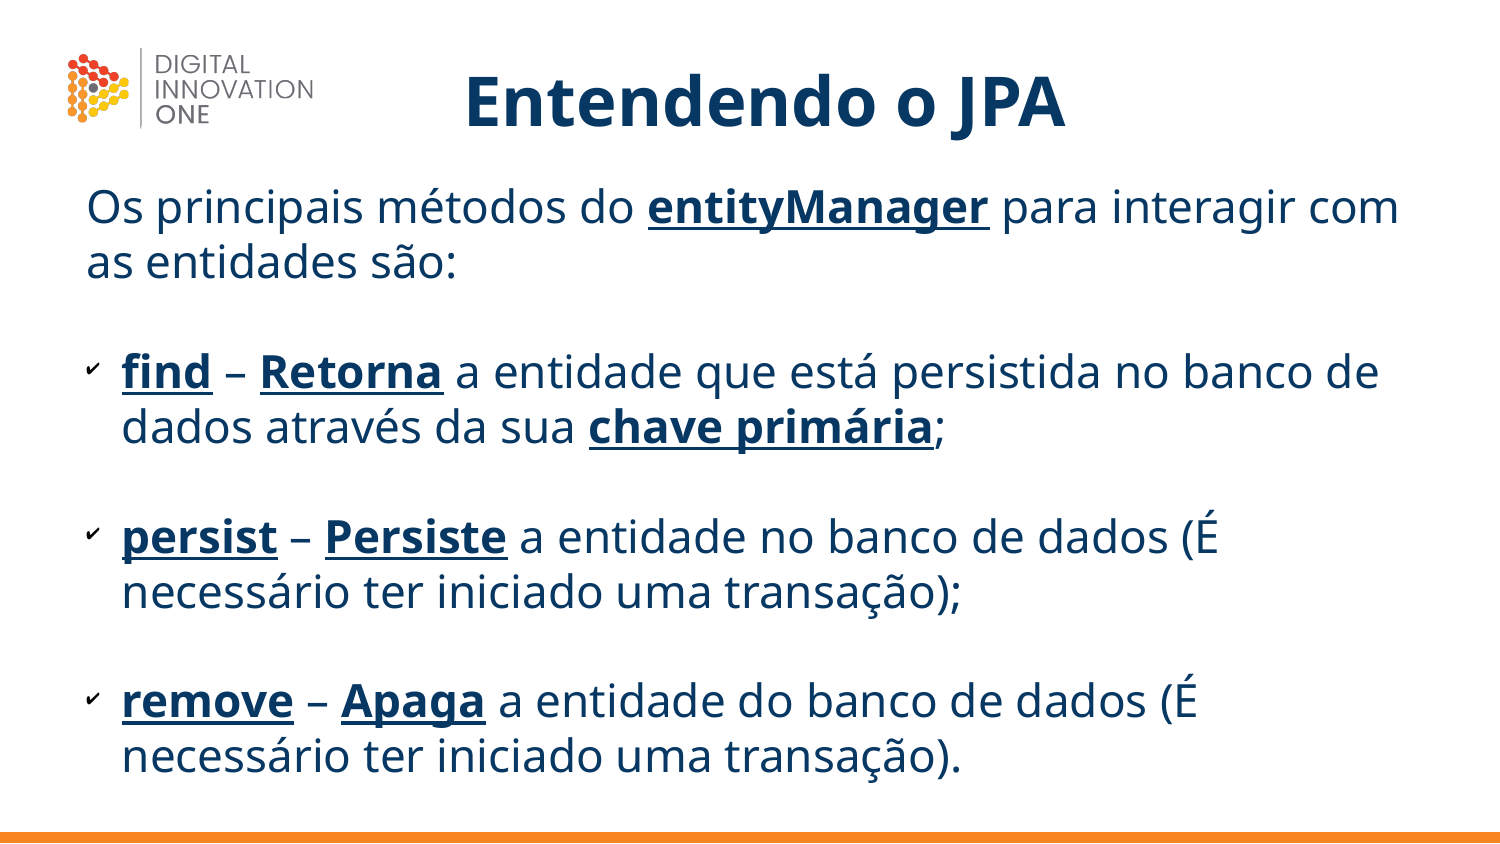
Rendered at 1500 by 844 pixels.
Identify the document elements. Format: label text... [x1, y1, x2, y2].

subtitle Entendendo o JPA [51, 50, 1479, 148]
picture [51, 39, 330, 137]
text_box Os principais métodos do entityManager para interagir com as entidades são: find – Retorna a entidade que está persistida no banco de dados através da sua chave primária; persist – Persiste a entidade no banco de dados (É necessário ter iniciado uma transação); remove – Apaga a entidade do banco de dados (É necessário ter iniciado uma transação). [58, 162, 1450, 663]
text_box [0, 832, 1500, 843]
